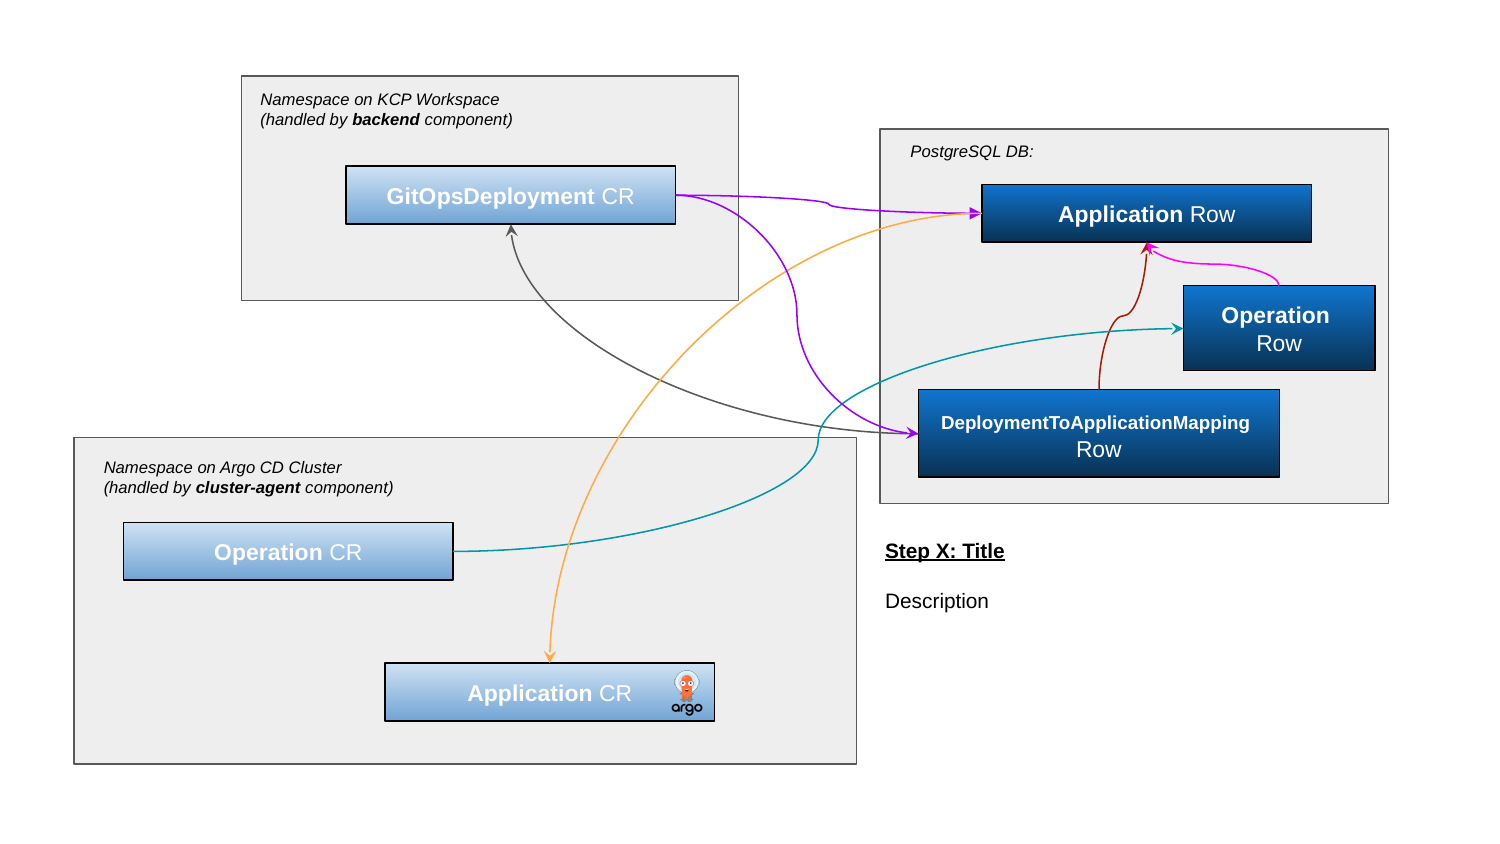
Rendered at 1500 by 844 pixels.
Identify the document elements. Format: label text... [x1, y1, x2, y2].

text_box Application Row [982, 184, 1312, 242]
text_box [702, 197, 739, 214]
text_box Namespace on Argo CD Cluster (handled by cluster-agent component) [88, 441, 497, 512]
text_box [241, 76, 739, 301]
text_box PostgreSQL DB: [895, 126, 1303, 177]
text_box Step X: Title Description [870, 522, 1461, 628]
text_box [879, 212, 941, 228]
text_box Operation CR [123, 522, 454, 580]
text_box GitOpsDeployment CR [346, 166, 676, 224]
text_box [571, 437, 817, 543]
picture [671, 670, 703, 716]
text_box Application CR [385, 663, 715, 721]
text_box [879, 428, 892, 432]
text_box [73, 437, 857, 764]
text_box [879, 333, 1107, 432]
text_box Namespace on KCP Workspace (handled by backend component) [245, 73, 653, 144]
text_box [879, 128, 1389, 504]
text_box Operation Row [1183, 285, 1375, 371]
text_box DeploymentToApplicationMapping Row [918, 389, 1280, 477]
